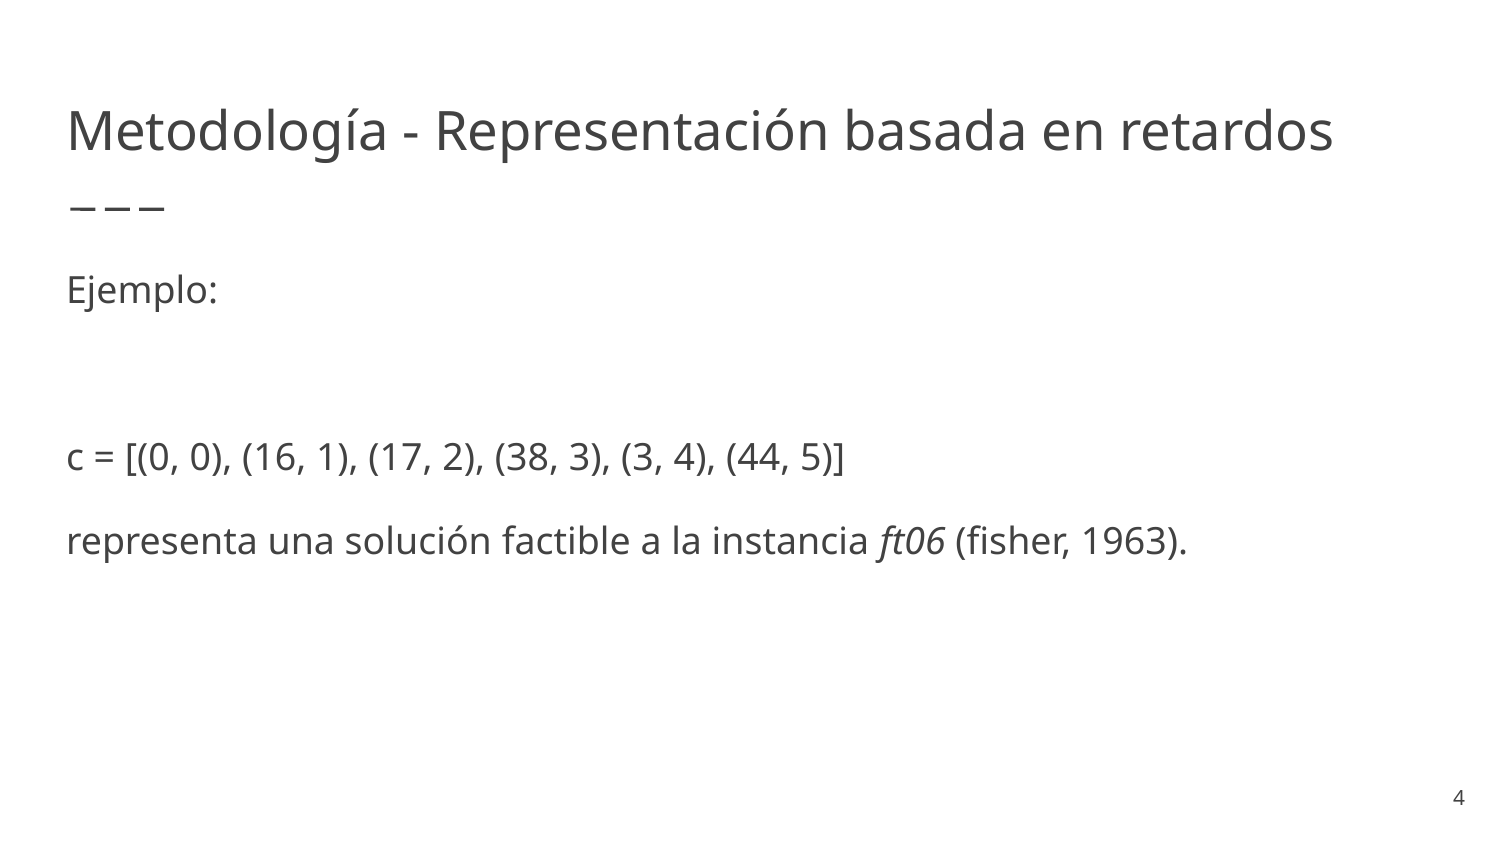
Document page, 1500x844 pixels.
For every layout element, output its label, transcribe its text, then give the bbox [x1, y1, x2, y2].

title Metodología - Representación basada en retardos [51, 61, 1449, 182]
slide_number <number> [1389, 764, 1480, 830]
list Ejemplo: c = [(0, 0), (16, 1), (17, 2), (38, 3), (3, 4), (44, 5)] representa una solución factible a la instancia ft06 (fisher, 1963). [51, 240, 1449, 750]
